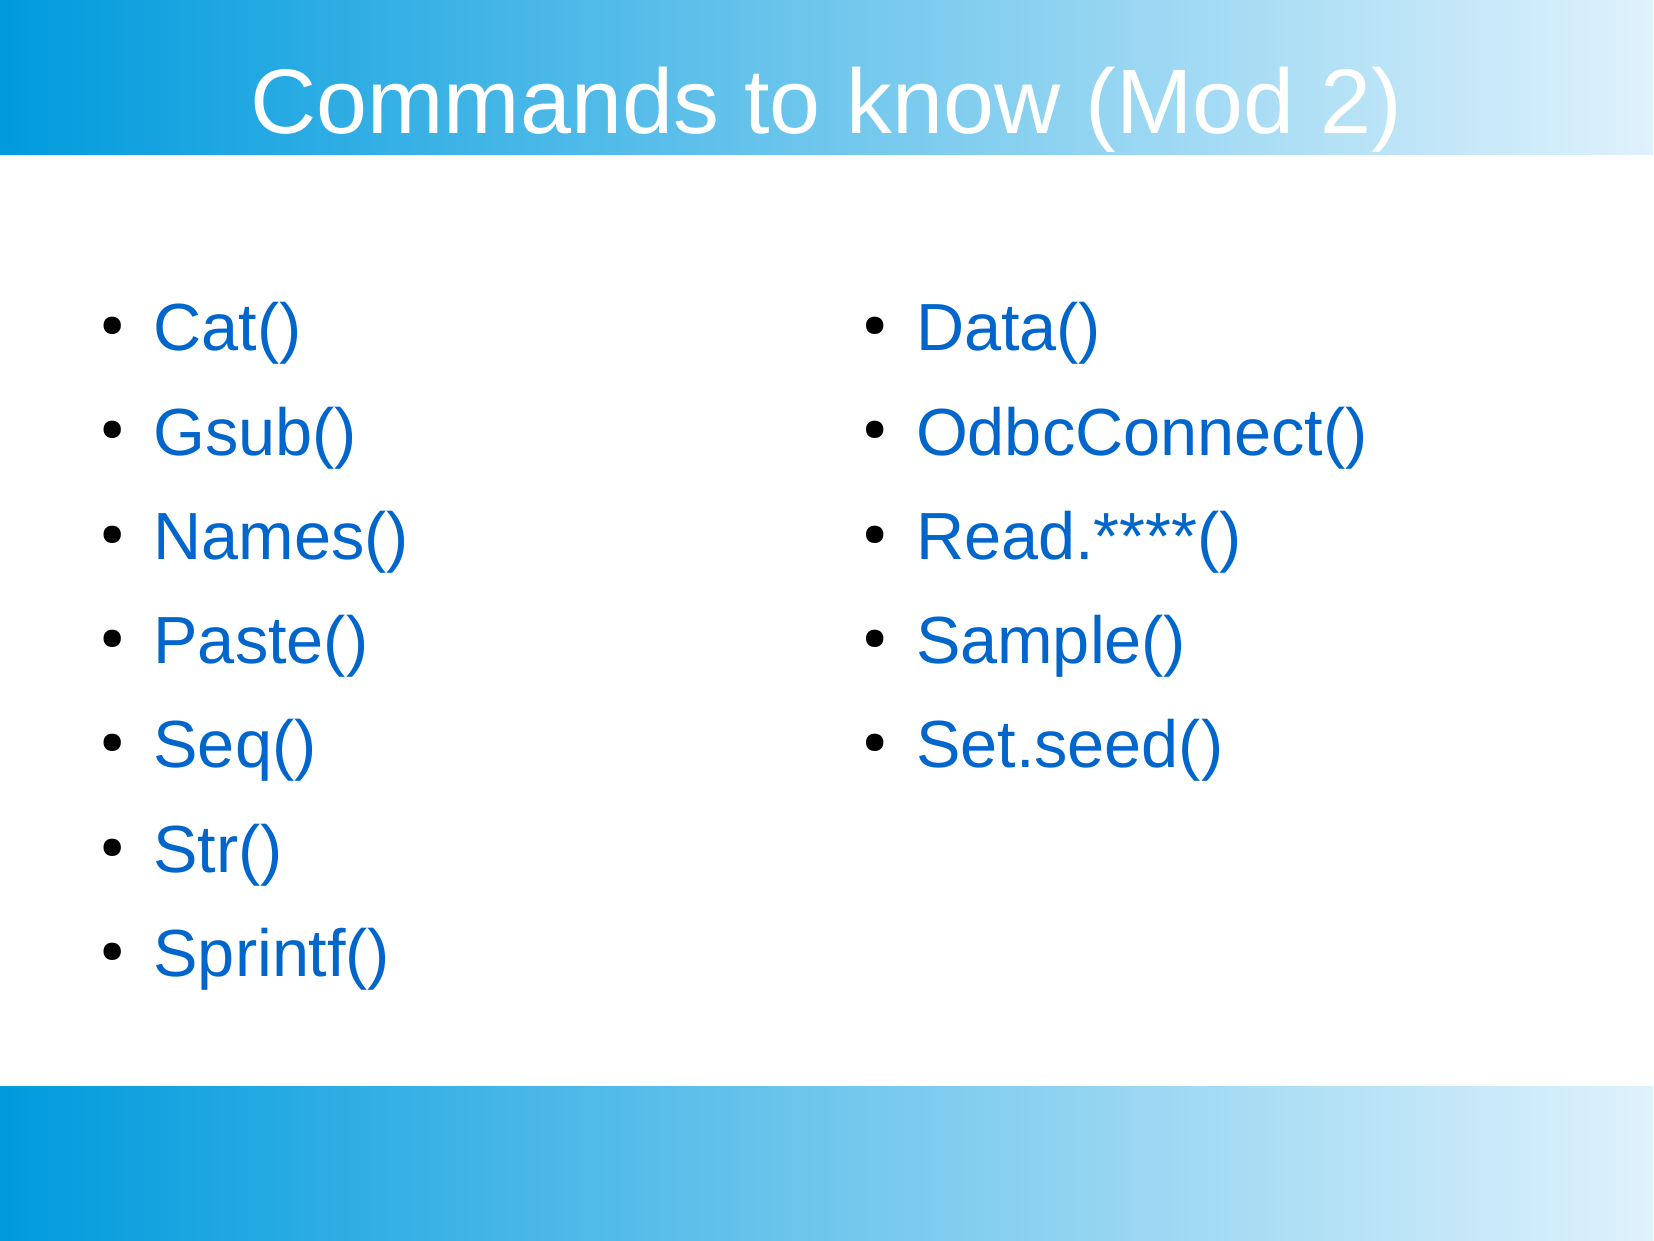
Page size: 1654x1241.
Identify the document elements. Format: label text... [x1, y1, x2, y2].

list Cat() Gsub() Names() Paste() Seq() Str() Sprintf() [82, 290, 809, 1010]
list Data() OdbcConnect() Read.****() Sample() Set.seed() [845, 290, 1572, 1010]
title Commands to know (Mod 2) [82, 49, 1571, 155]
